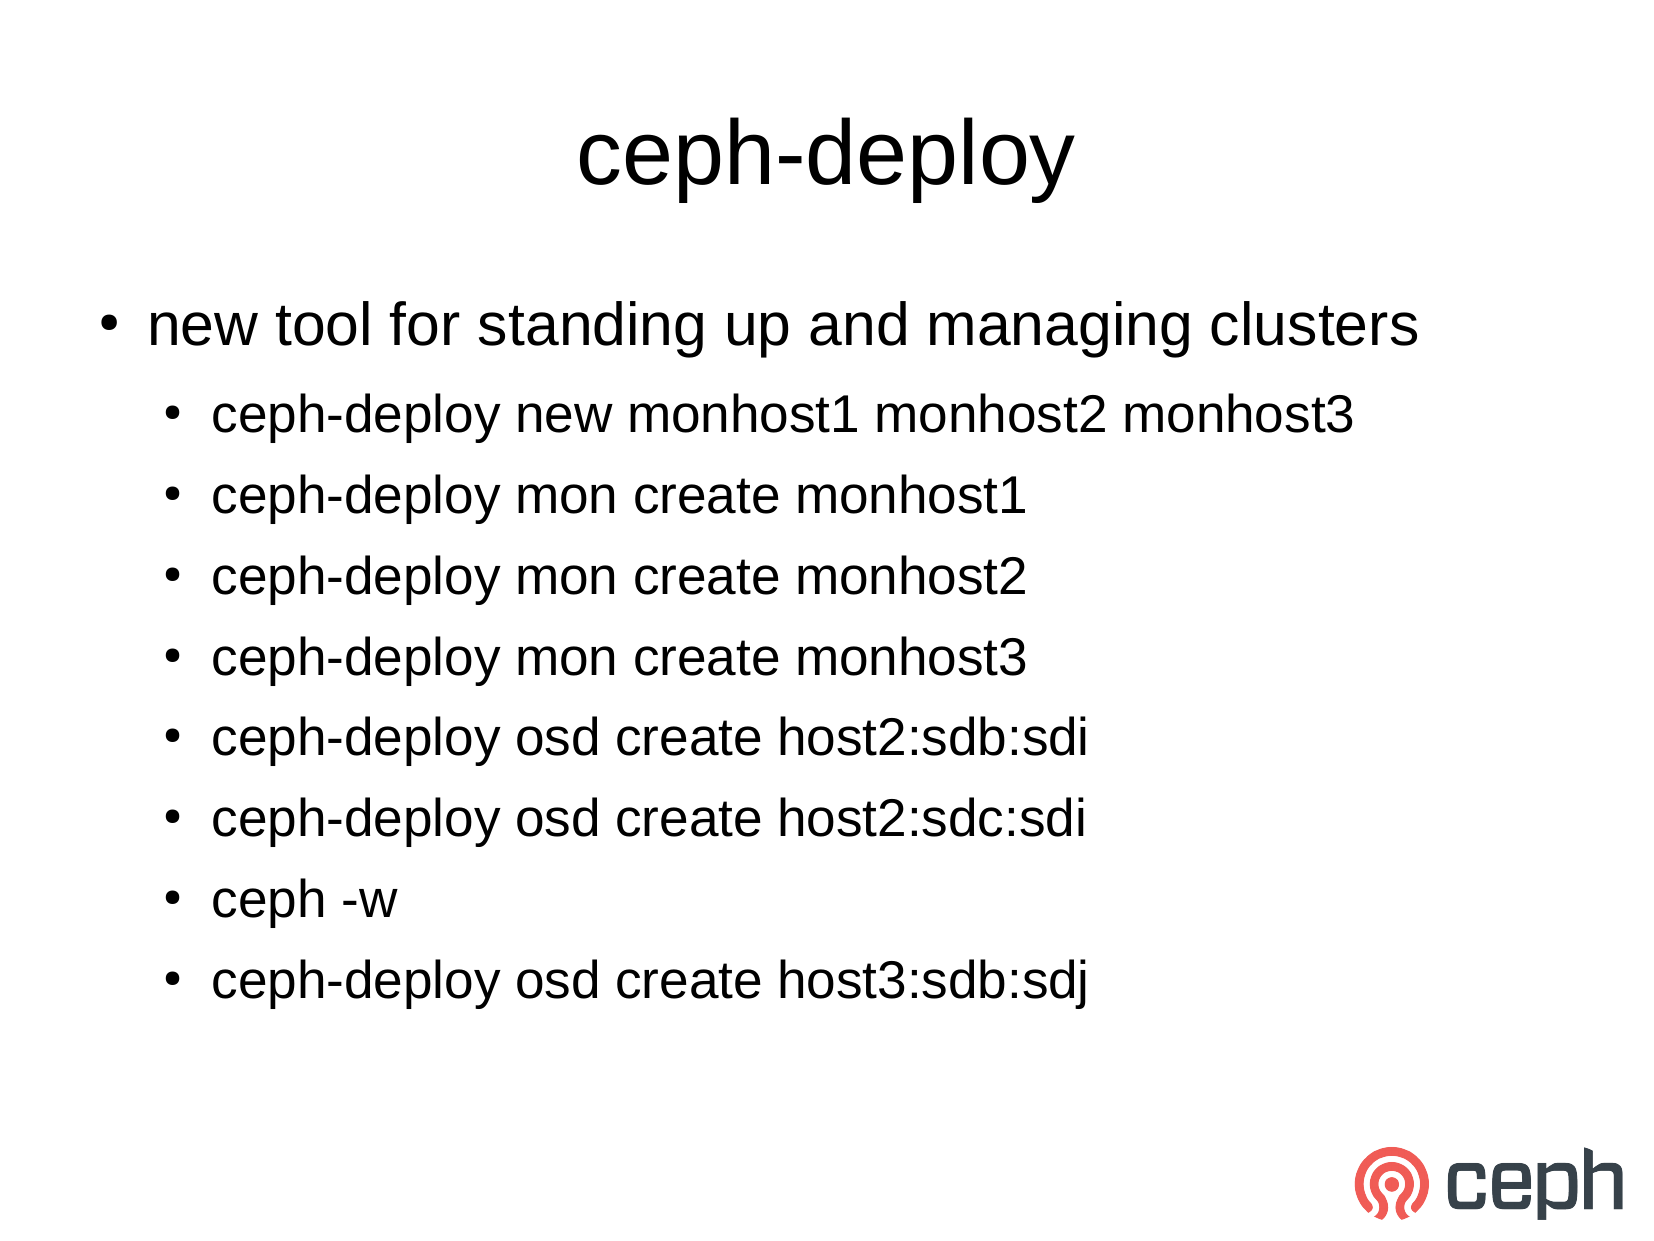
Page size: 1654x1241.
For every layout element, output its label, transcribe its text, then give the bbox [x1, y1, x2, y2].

title ceph-deploy [82, 49, 1571, 257]
picture [1308, 1100, 1654, 1241]
list new tool for standing up and managing clusters ceph-deploy new monhost1 monhost2 monhost3 ceph-deploy mon create monhost1 ceph-deploy mon create monhost2 ceph-deploy mon create monhost3 ceph-deploy osd create host2:sdb:sdi ceph-deploy osd create host2:sdc:sdi ceph -w ceph-deploy osd create host3:sdb:sdj [82, 290, 1571, 1010]
